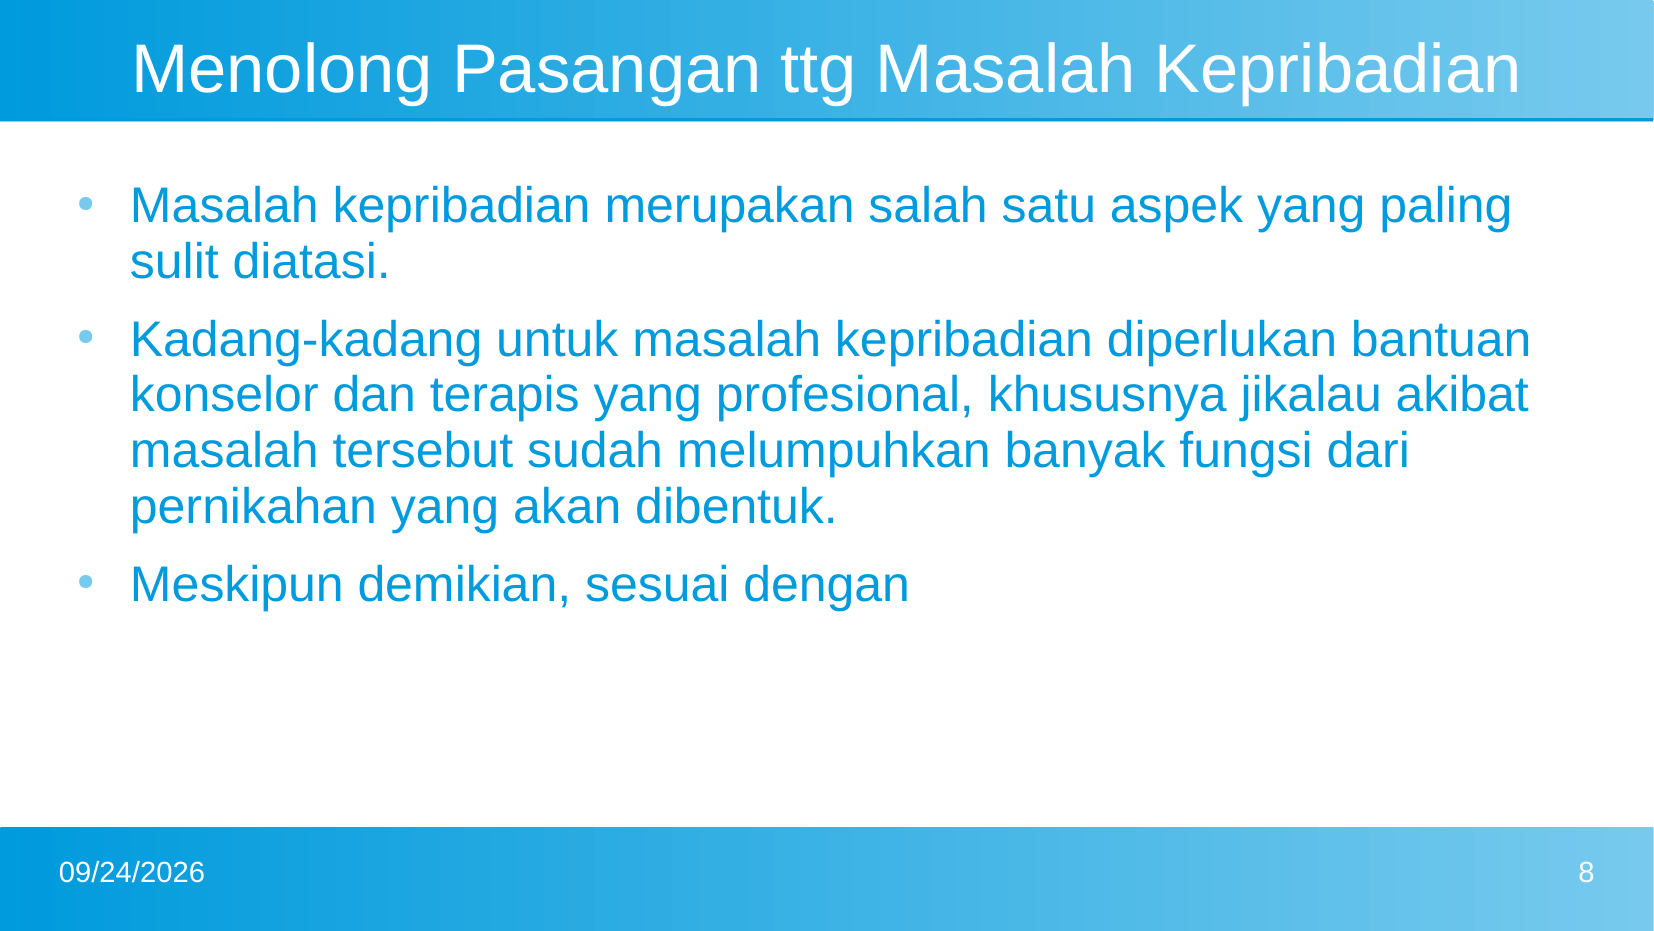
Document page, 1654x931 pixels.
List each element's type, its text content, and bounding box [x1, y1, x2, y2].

list Masalah kepribadian merupakan salah satu aspek yang paling sulit diatasi. Kadang-kadang untuk masalah kepribadian diperlukan bantuan konselor dan terapis yang profesional, khususnya jikalau akibat masalah tersebut sudah melumpuhkan banyak fungsi dari pernikahan yang akan dibentuk. Meskipun demikian, sesuai dengan [59, 177, 1595, 768]
title Menolong Pasangan ttg Masalah Kepribadian [59, 29, 1595, 108]
